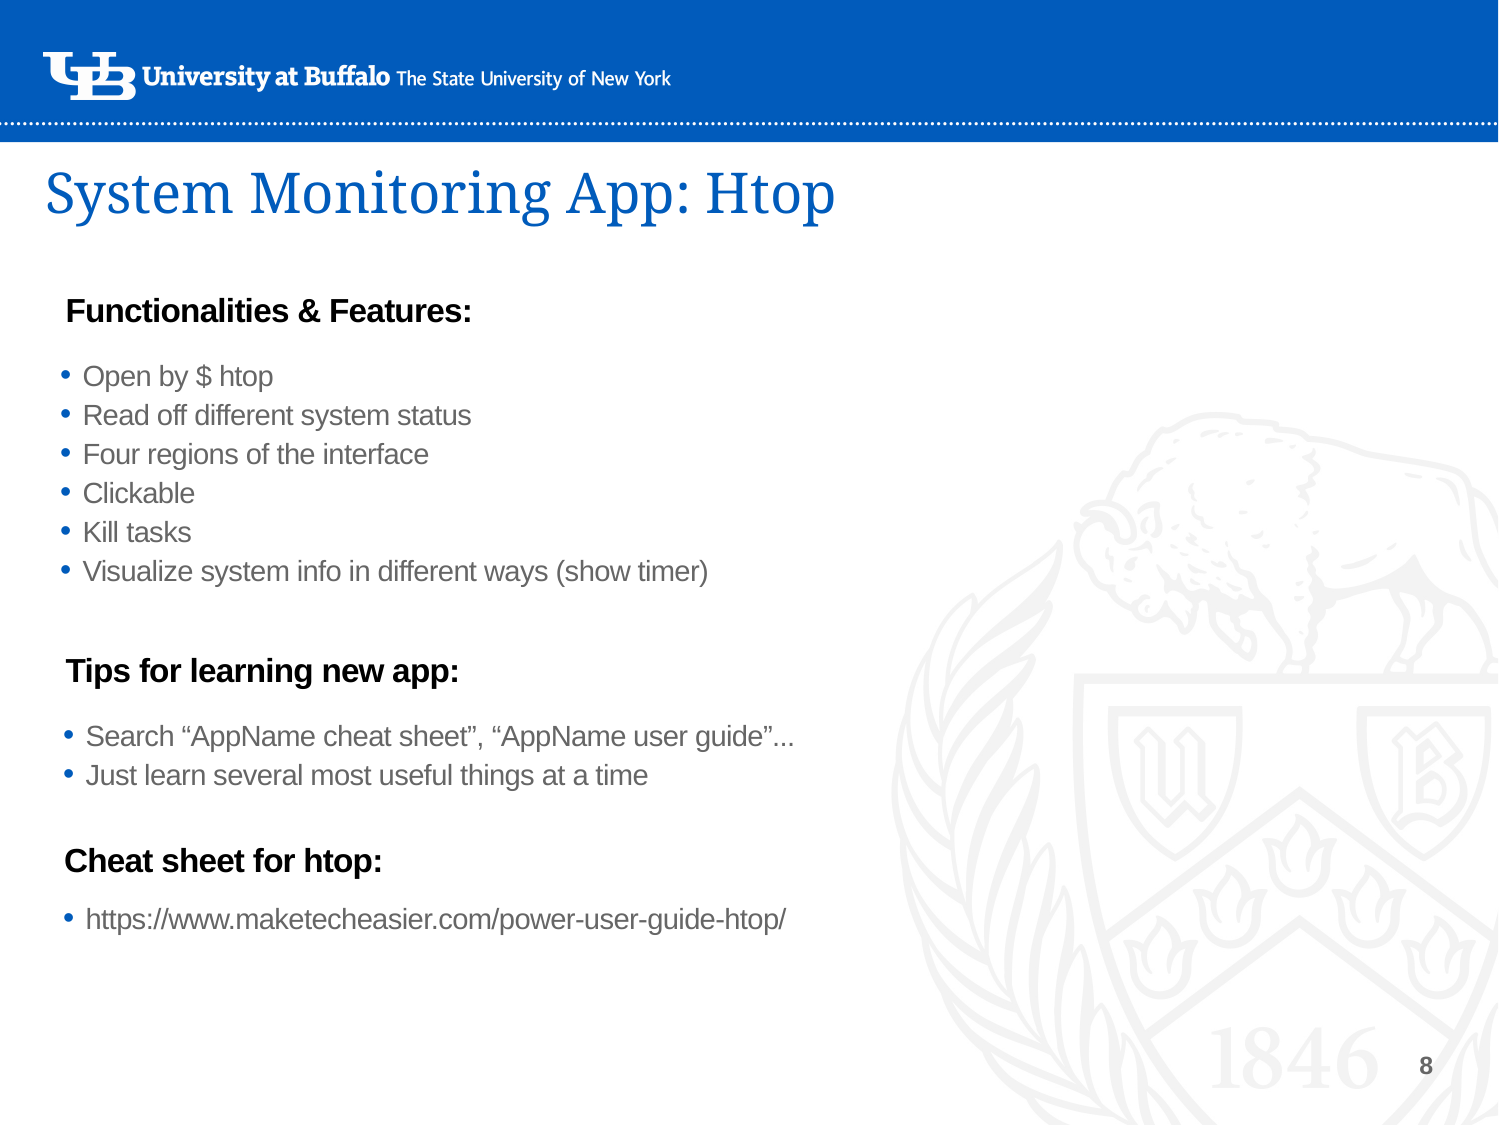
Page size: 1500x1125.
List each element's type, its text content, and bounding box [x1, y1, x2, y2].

list Search “AppName cheat sheet”, “AppName user guide”... Just learn several most useful things at a time [33, 714, 979, 811]
title System Monitoring App: Htop [30, 153, 1387, 233]
text_box Cheat sheet for htop: [49, 834, 590, 895]
list https://www.maketecheasier.com/power-user-guide-htop/ [33, 897, 979, 946]
list Open by $ htop Read off different system status Four regions of the interface Clickable Kill tasks Visualize system info in different ways (show timer) [30, 354, 976, 571]
text_box Functionalities & Features: [50, 285, 586, 338]
picture [0, 0, 1499, 1125]
text_box Tips for learning new app: [50, 645, 591, 706]
